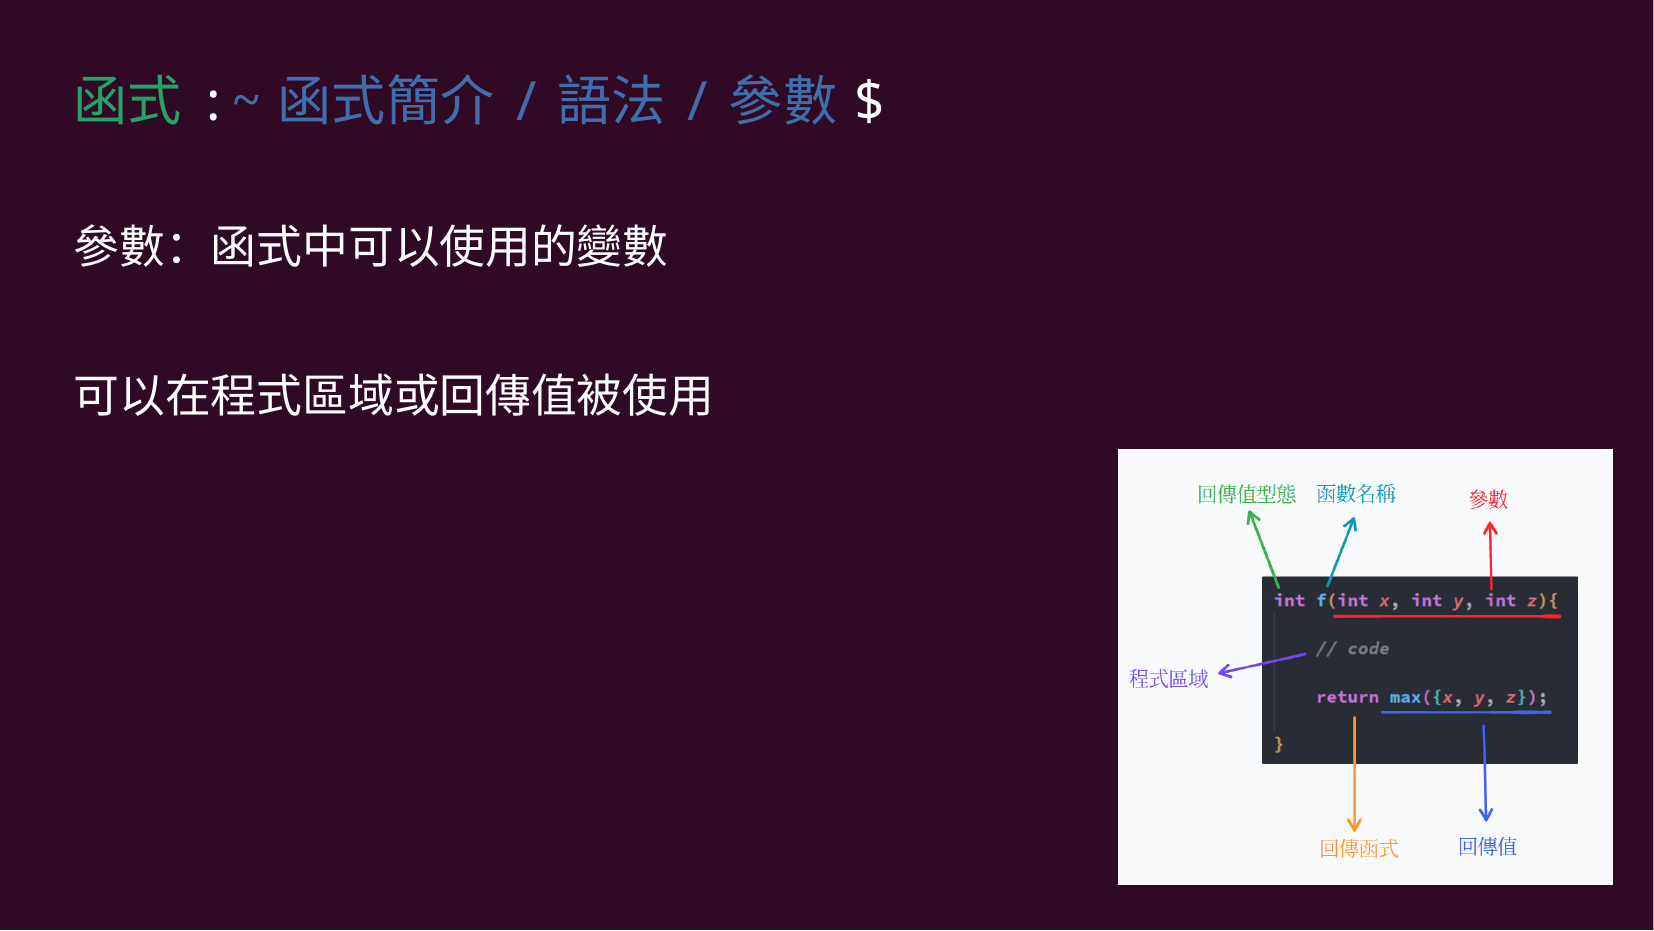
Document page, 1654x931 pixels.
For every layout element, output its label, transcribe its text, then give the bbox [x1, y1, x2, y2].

picture [1118, 449, 1613, 885]
text_box 參數：函式中可以使用的變數 可以在程式區域或回傳值被使用 [59, 193, 1051, 672]
text_box 函式:~函式簡介/語法/參數$ [59, 55, 1201, 139]
